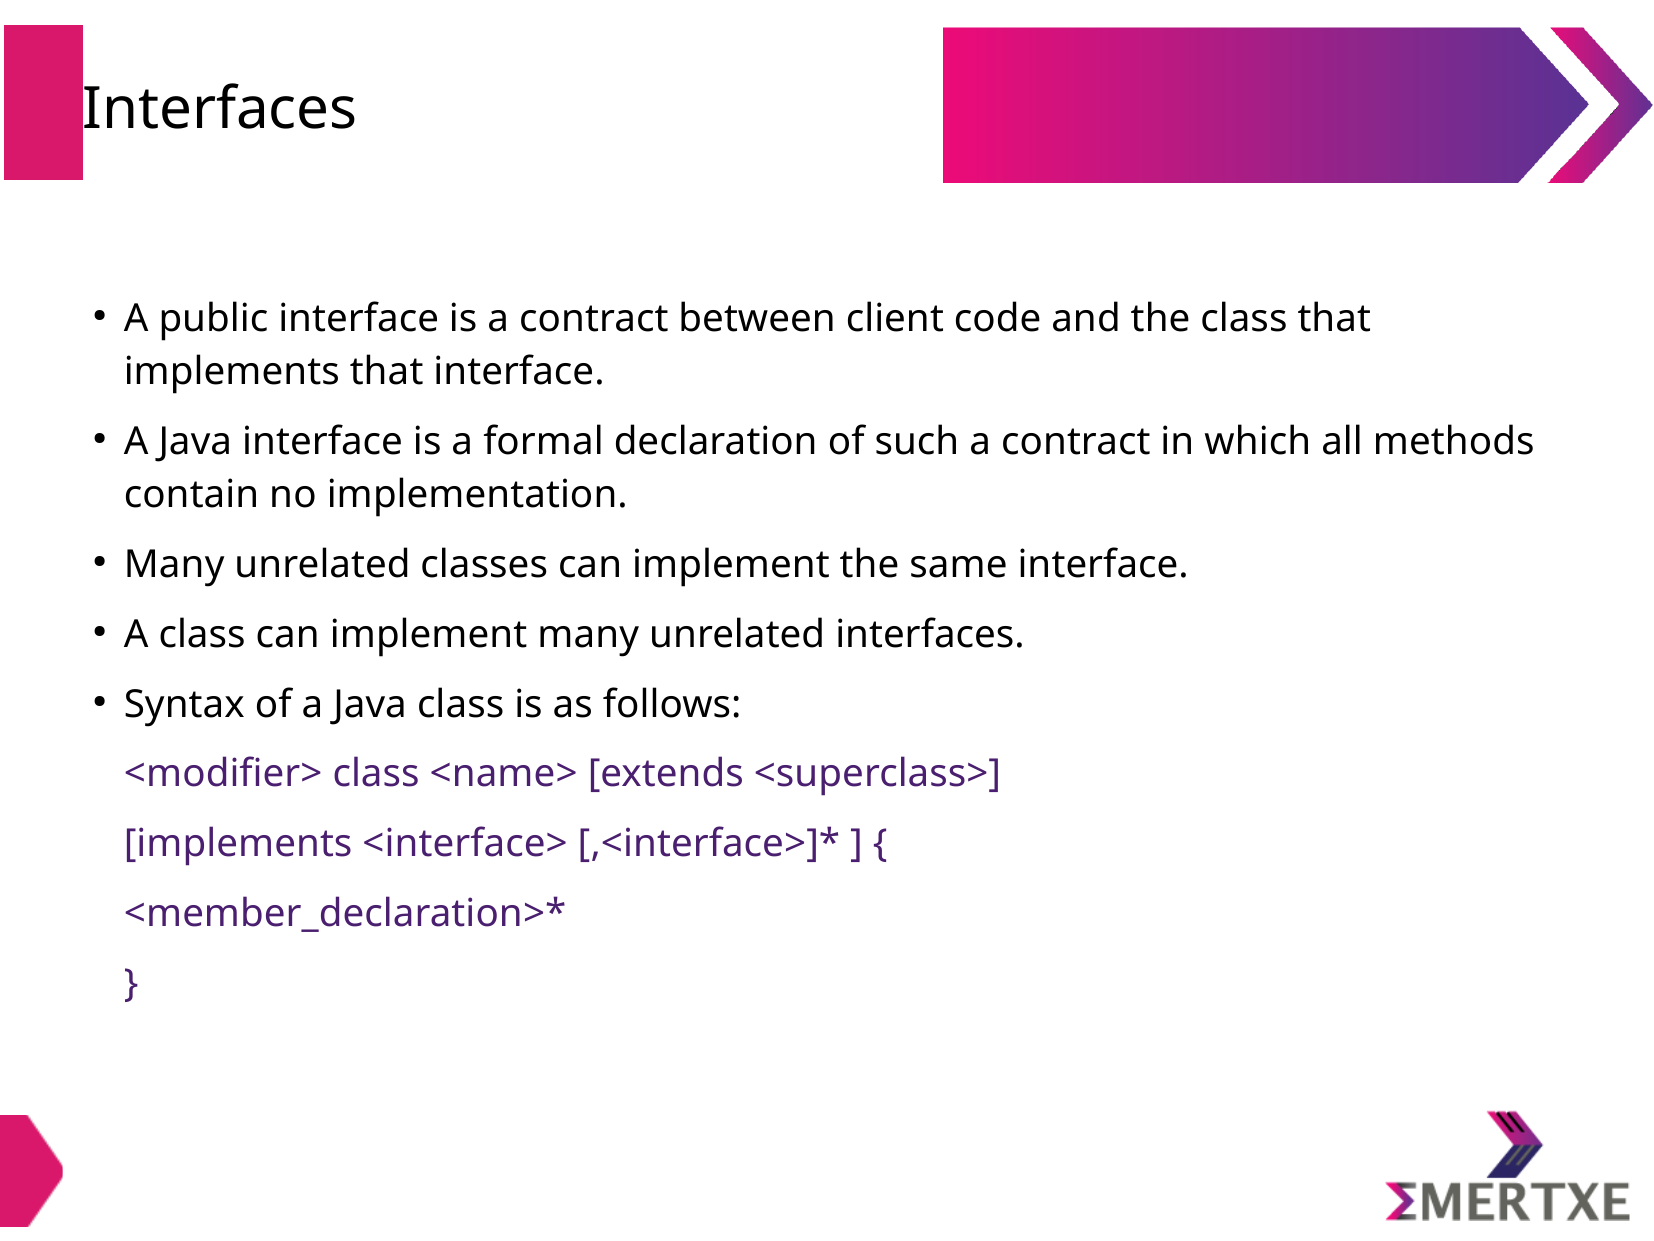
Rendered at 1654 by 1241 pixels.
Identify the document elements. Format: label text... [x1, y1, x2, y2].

picture [1385, 1107, 1631, 1221]
title Interfaces [82, 2, 1571, 210]
picture [1571, 27, 1653, 183]
list A public interface is a contract between client code and the class that implements that interface. A Java interface is a formal declaration of such a contract in which all methods contain no implementation. Many unrelated classes can implement the same interface. A class can implement many unrelated interfaces. Syntax of a Java class is as follows: <modifier> class <name> [extends <superclass>] [implements <interface> [,<interface>]* ] { <member_declaration>* } [82, 290, 1571, 1010]
